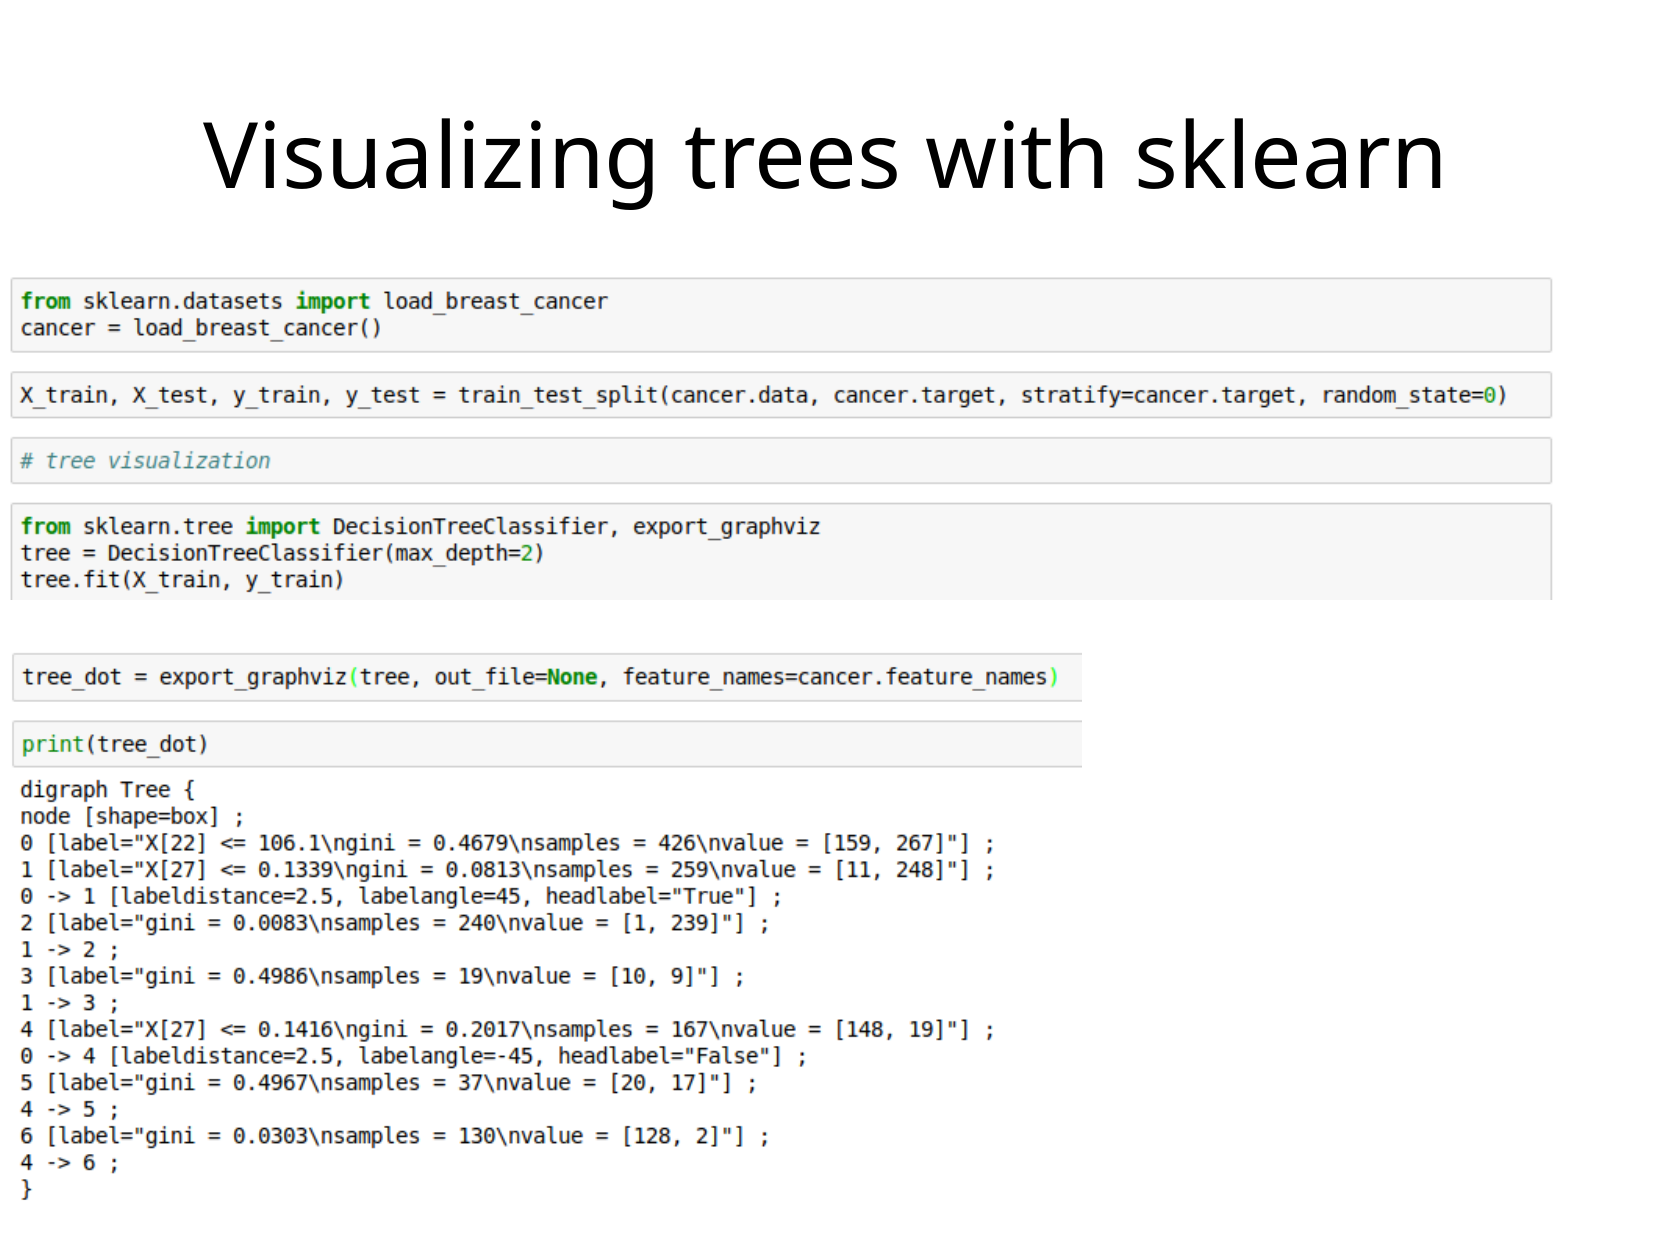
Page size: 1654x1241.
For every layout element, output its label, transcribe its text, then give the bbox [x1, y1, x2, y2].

title Visualizing trees with sklearn [82, 49, 1571, 257]
picture [0, 644, 1082, 1211]
picture [0, 270, 1568, 601]
